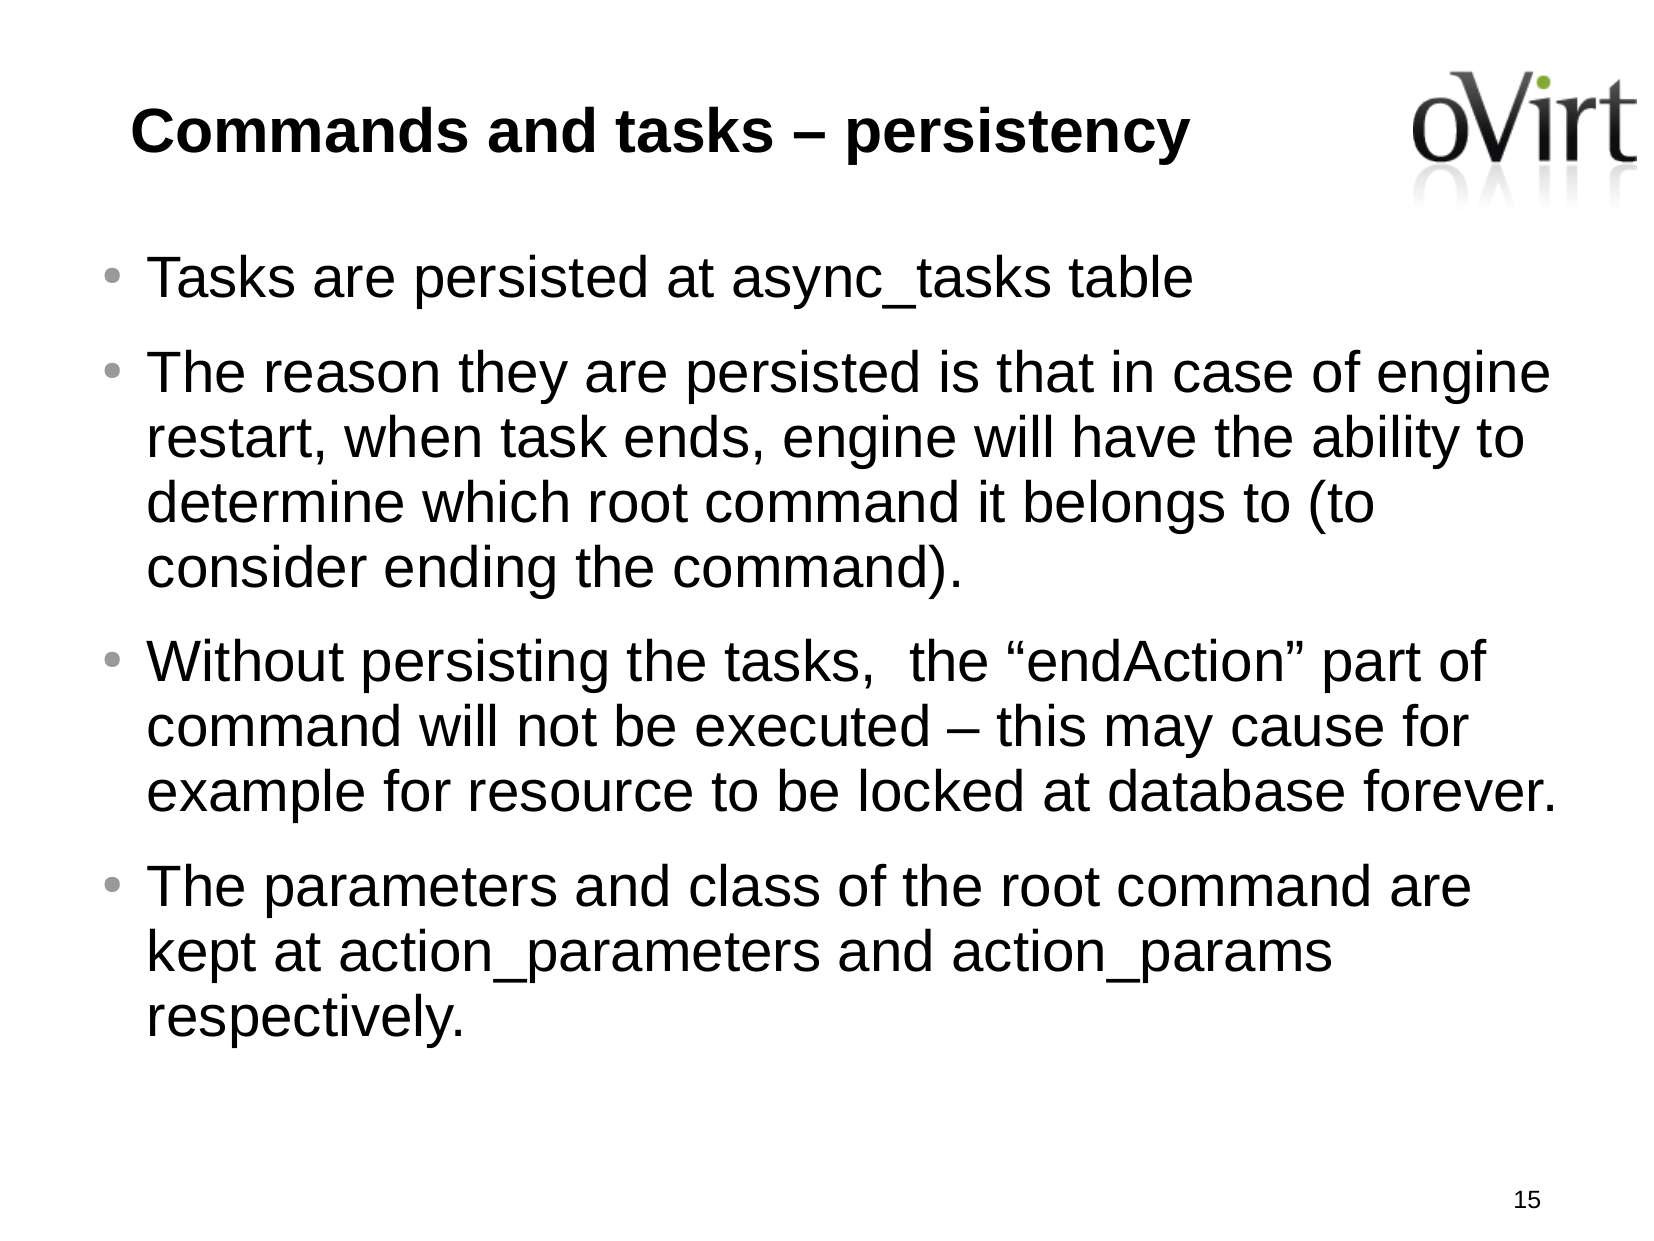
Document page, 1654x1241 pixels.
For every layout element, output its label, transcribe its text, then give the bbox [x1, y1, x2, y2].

picture [1413, 63, 1637, 212]
title Commands and tasks – persistency [82, 37, 1303, 226]
list Tasks are persisted at async_tasks table The reason they are persisted is that in case of engine restart, when task ends, engine will have the ability to determine which root command it belongs to (to consider ending the command). Without persisting the tasks, the “endAction” part of command will not be executed – this may cause for example for resource to be locked at database forever. The parameters and class of the root command are kept at action_parameters and action_params respectively. [86, 244, 1576, 1049]
